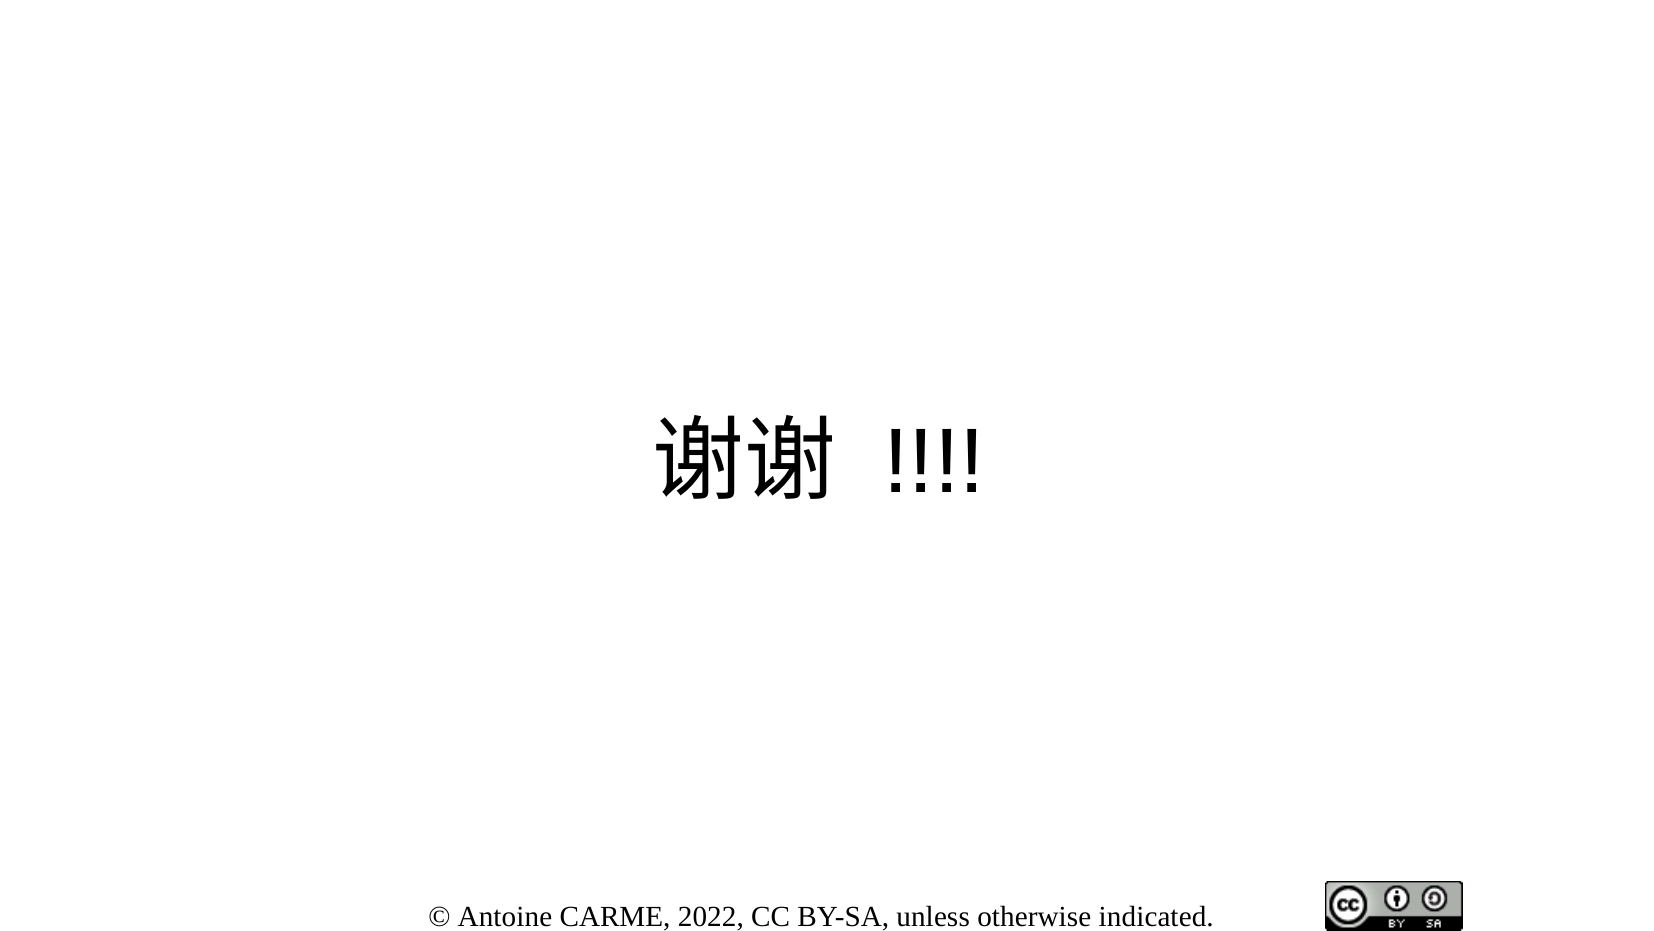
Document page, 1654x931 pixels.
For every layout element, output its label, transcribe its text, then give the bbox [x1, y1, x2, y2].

picture [1325, 881, 1463, 931]
title 谢谢 !!!! [75, 375, 1564, 531]
